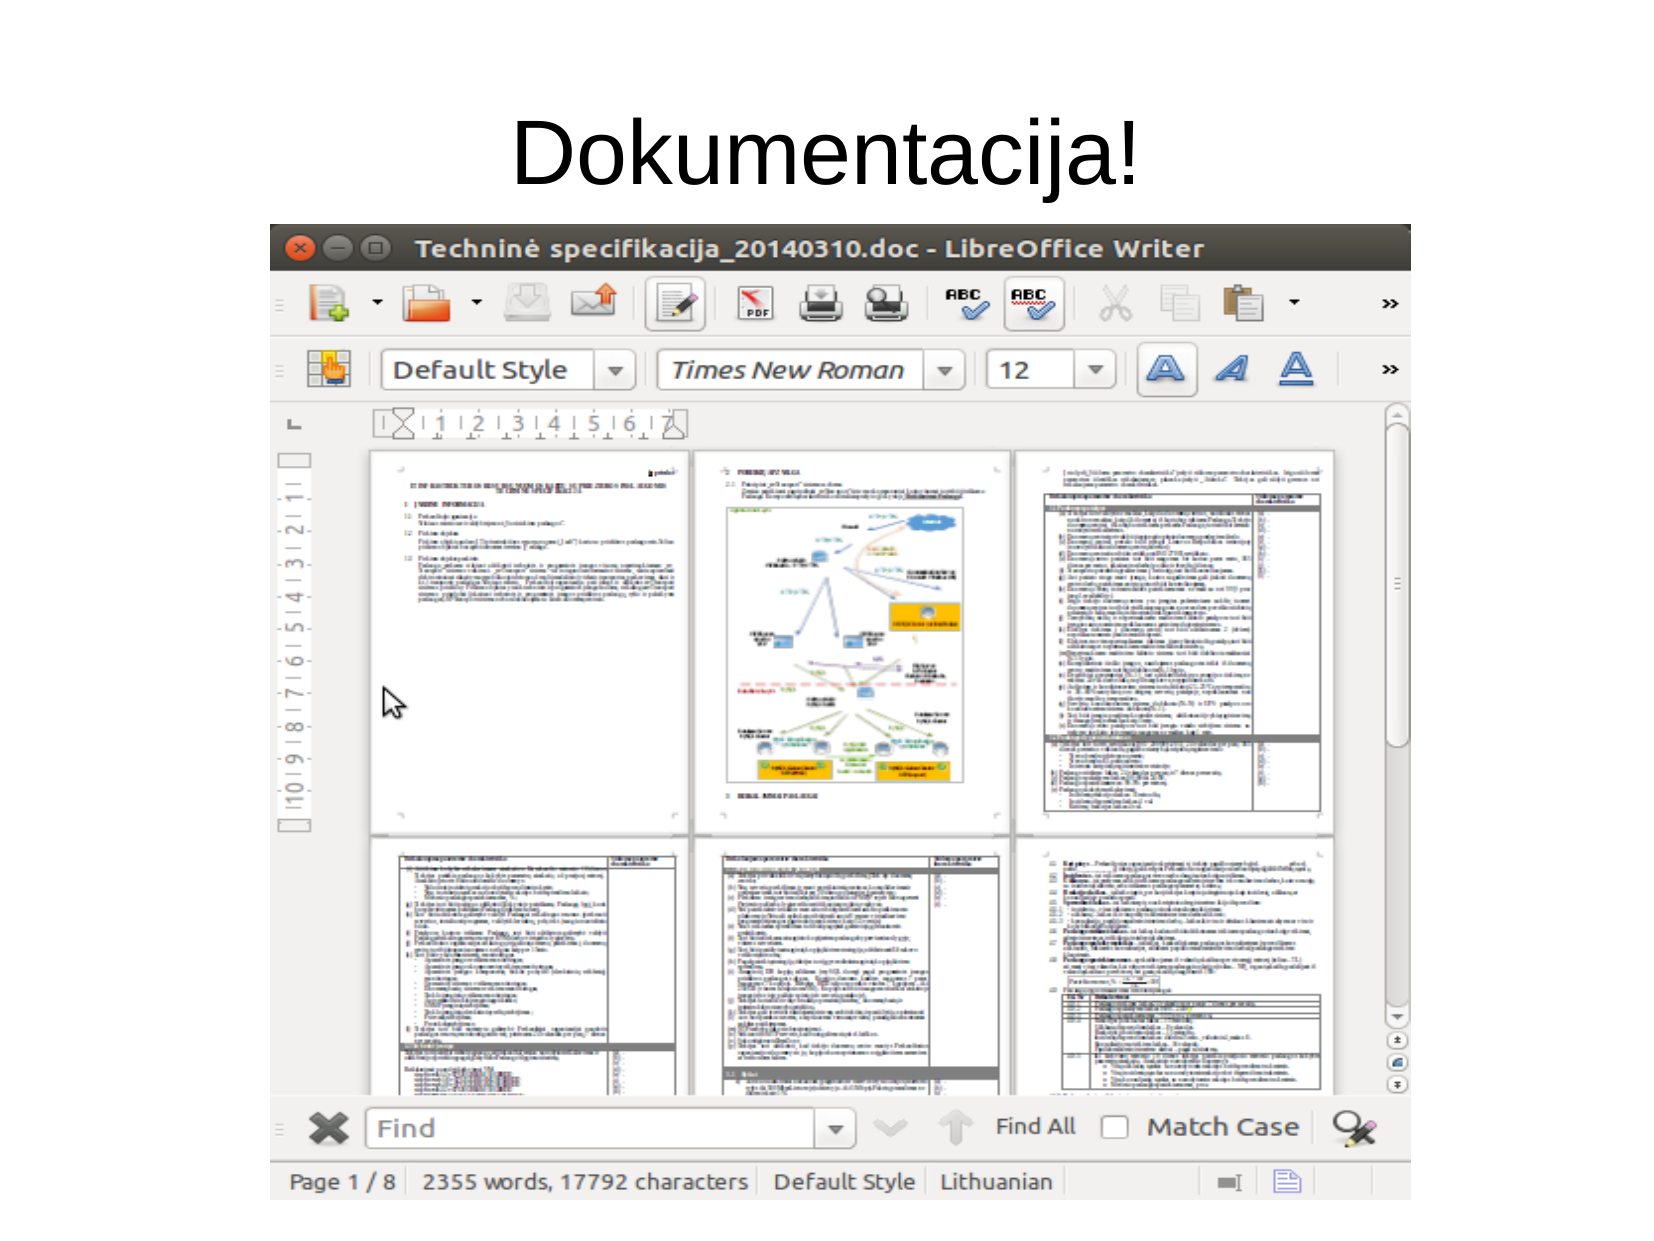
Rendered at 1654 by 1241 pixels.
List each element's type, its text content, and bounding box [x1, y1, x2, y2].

picture [270, 224, 1411, 1201]
title Dokumentacija! [82, 49, 1571, 257]
